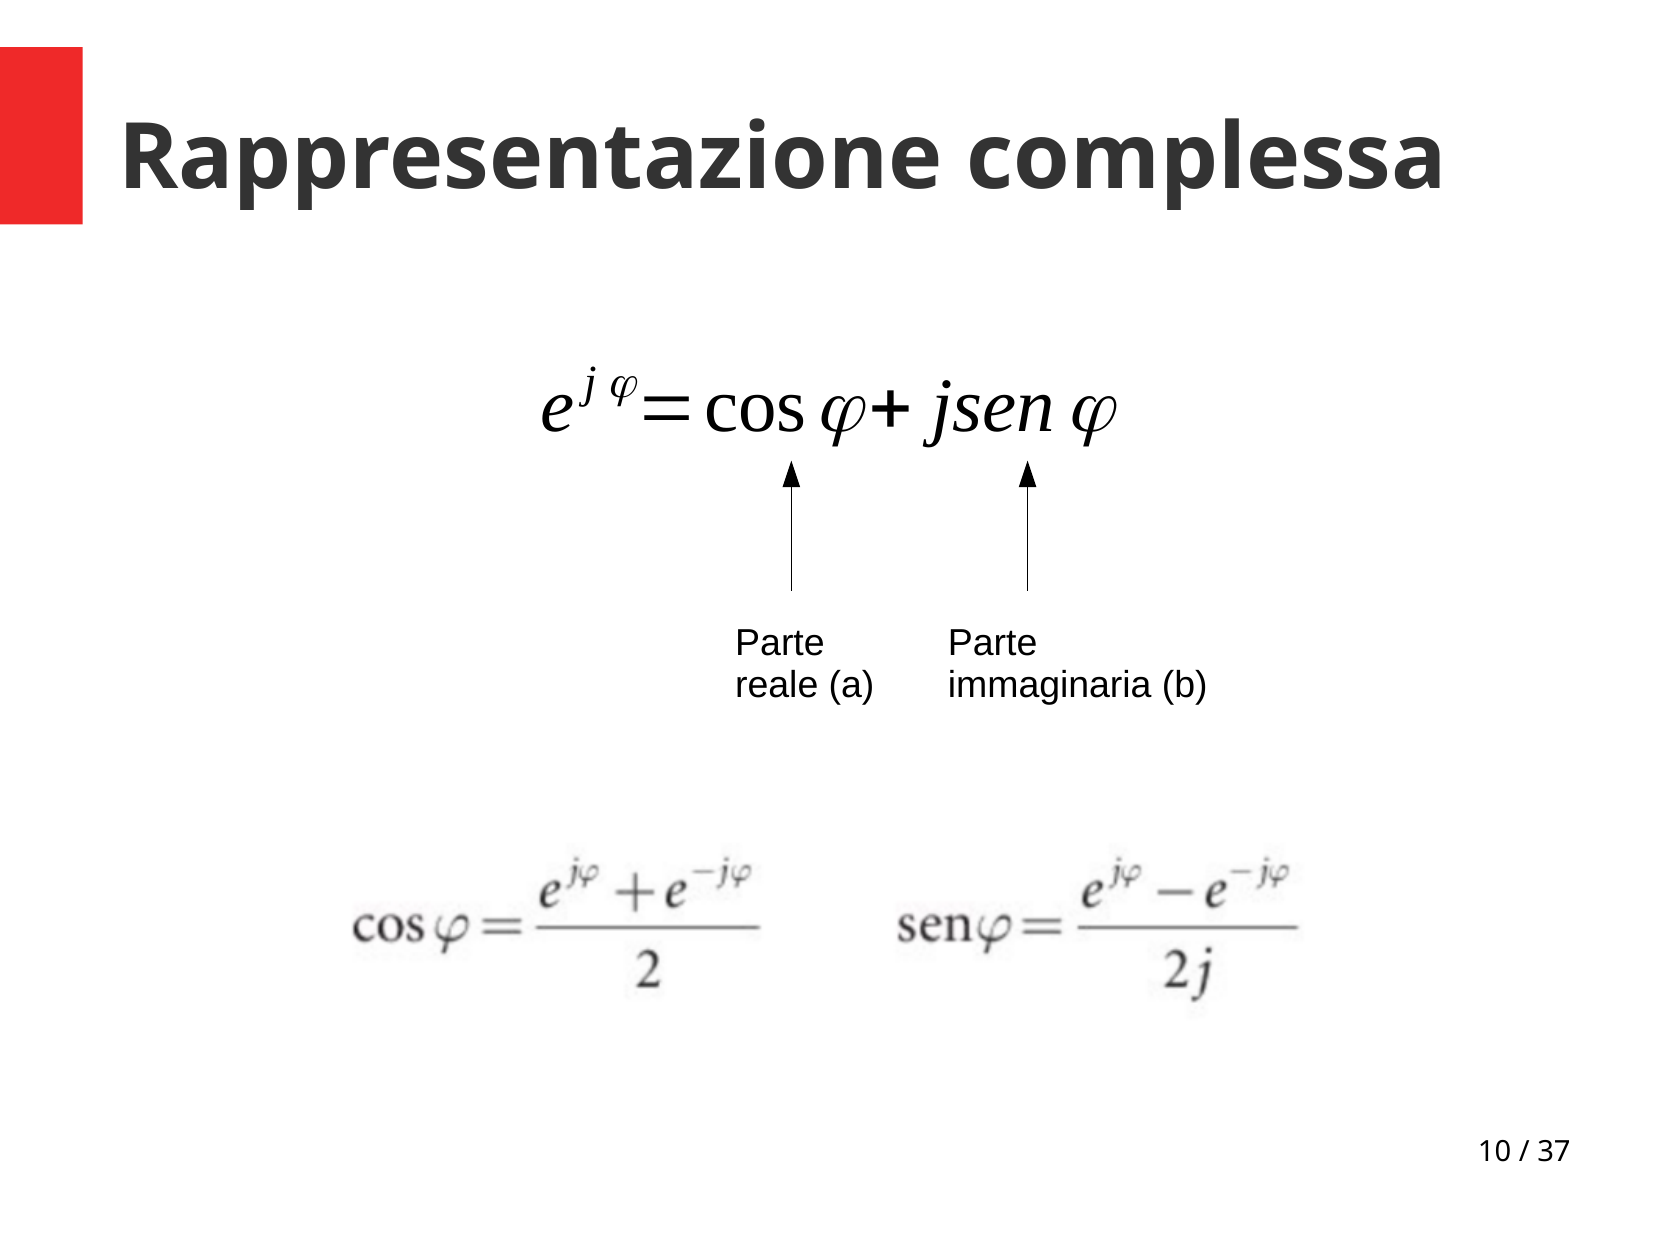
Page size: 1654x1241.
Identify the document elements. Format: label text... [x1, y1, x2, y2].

text_box Parte immaginaria (b) [933, 614, 1252, 755]
text_box Parte reale (a) [720, 614, 898, 713]
chart [521, 354, 1133, 453]
picture [330, 832, 1334, 1028]
title Rappresentazione complessa [118, 45, 1571, 260]
